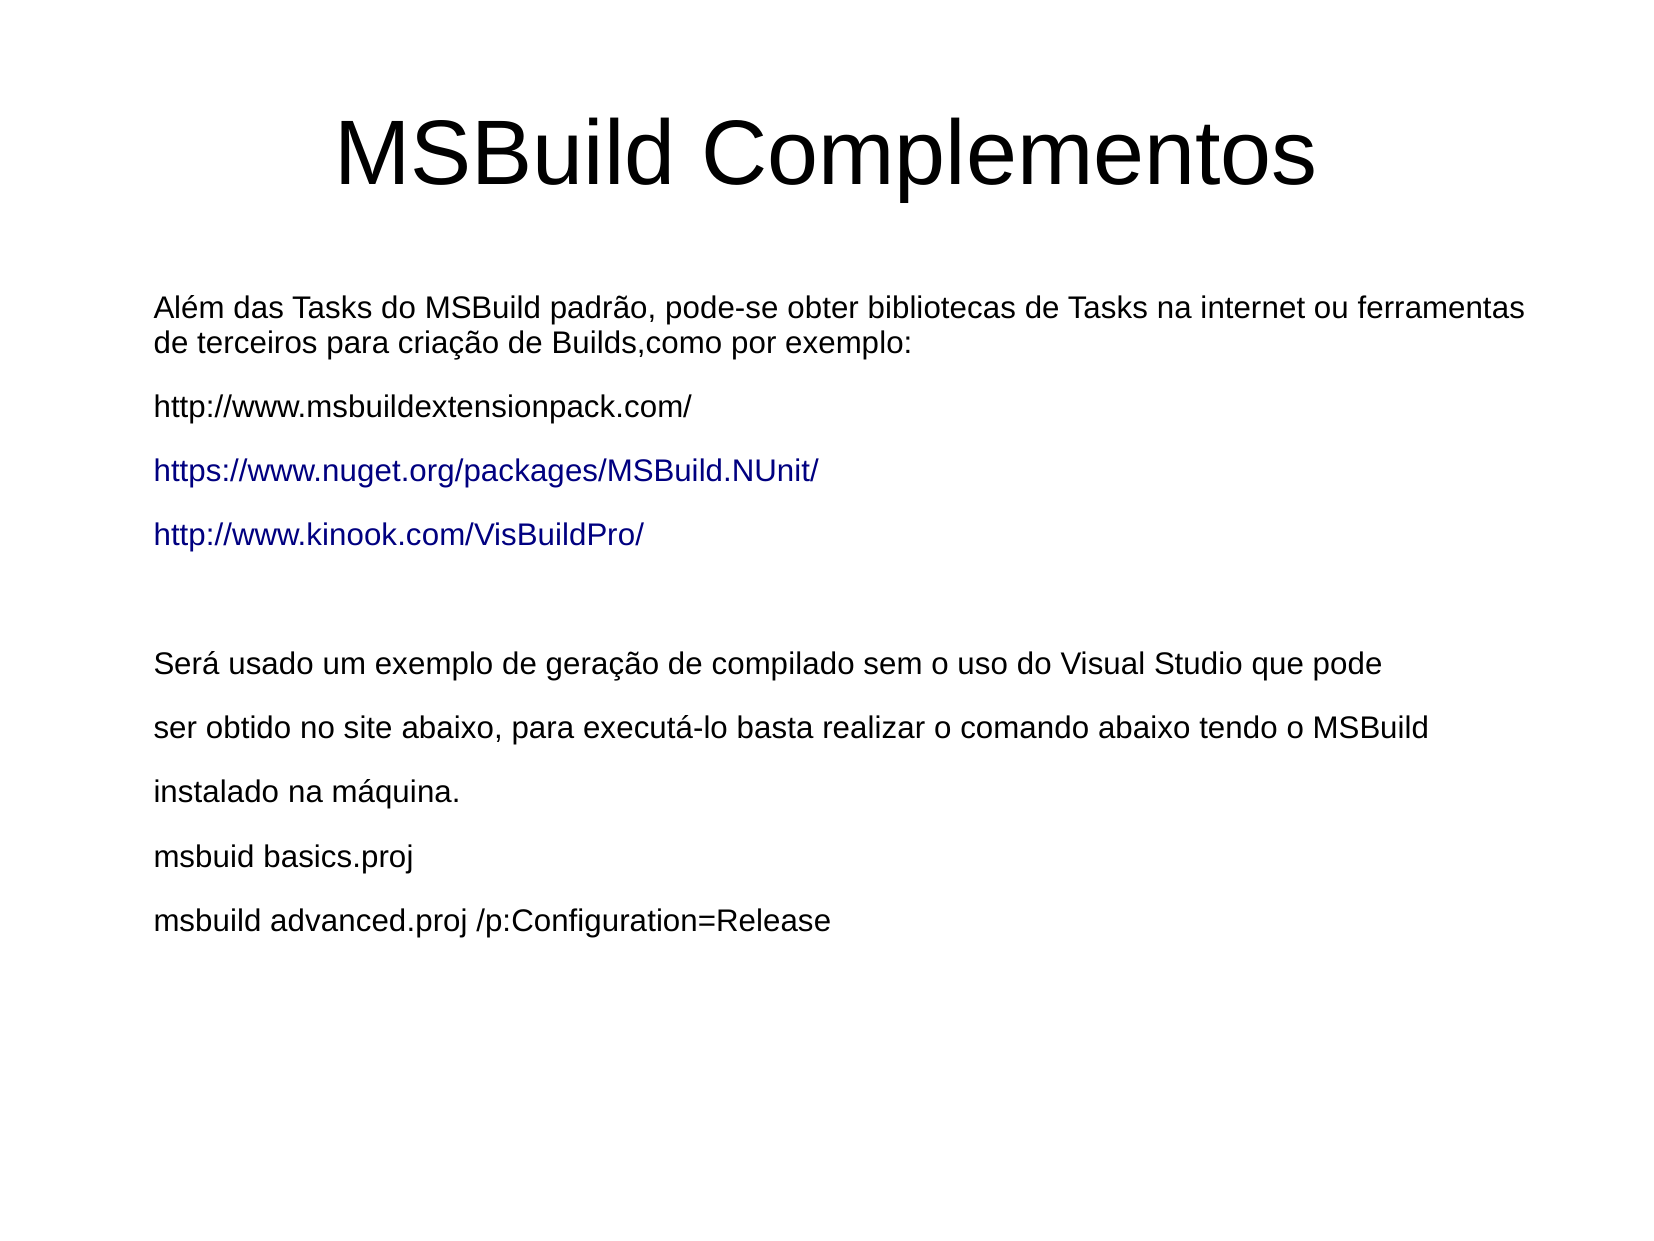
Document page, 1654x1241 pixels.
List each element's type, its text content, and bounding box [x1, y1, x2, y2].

list Além das Tasks do MSBuild padrão, pode-se obter bibliotecas de Tasks na internet ou ferramentas de terceiros para criação de Builds,como por exemplo: http://www.msbuildextensionpack.com/ https://www.nuget.org/packages/MSBuild.NUnit/ http://www.kinook.com/VisBuildPro/ Será usado um exemplo de geração de compilado sem o uso do Visual Studio que pode ser obtido no site abaixo, para executá-lo basta realizar o comando abaixo tendo o MSBuild instalado na máquina. msbuid basics.proj msbuild advanced.proj /p:Configuration=Release [82, 290, 1571, 1010]
title MSBuild Complementos [82, 49, 1571, 257]
